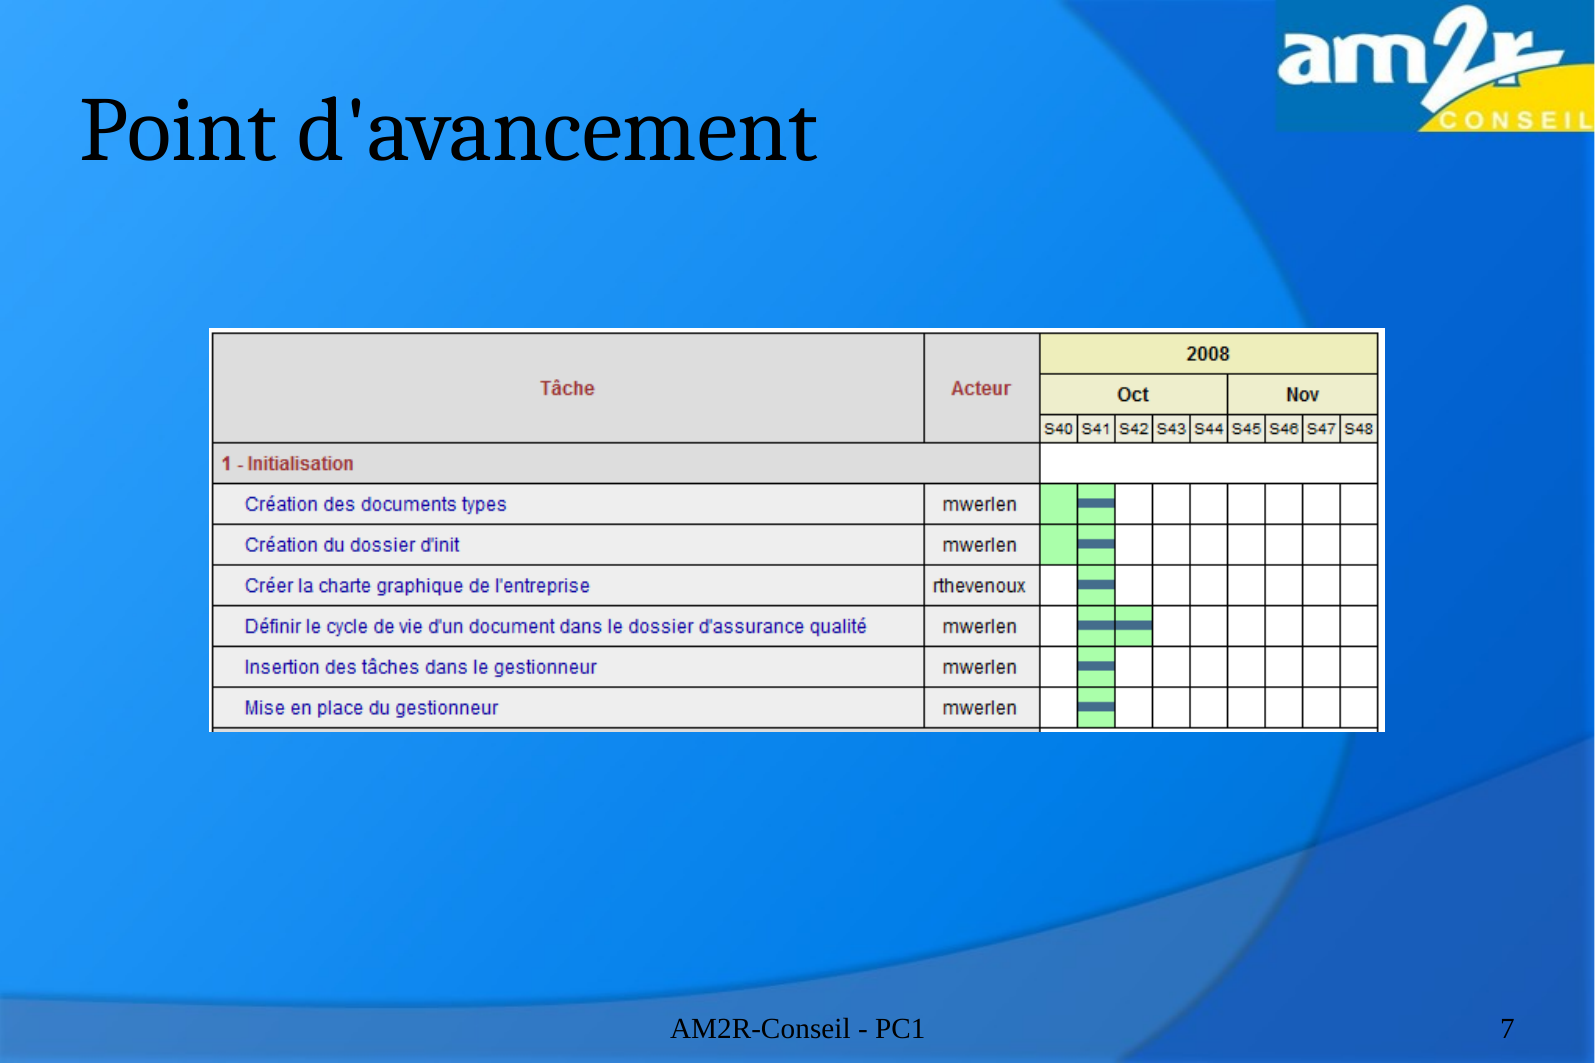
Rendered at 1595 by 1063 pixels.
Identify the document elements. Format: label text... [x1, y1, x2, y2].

title Point d'avancement [79, 42, 1253, 220]
picture [0, 0, 1595, 1063]
